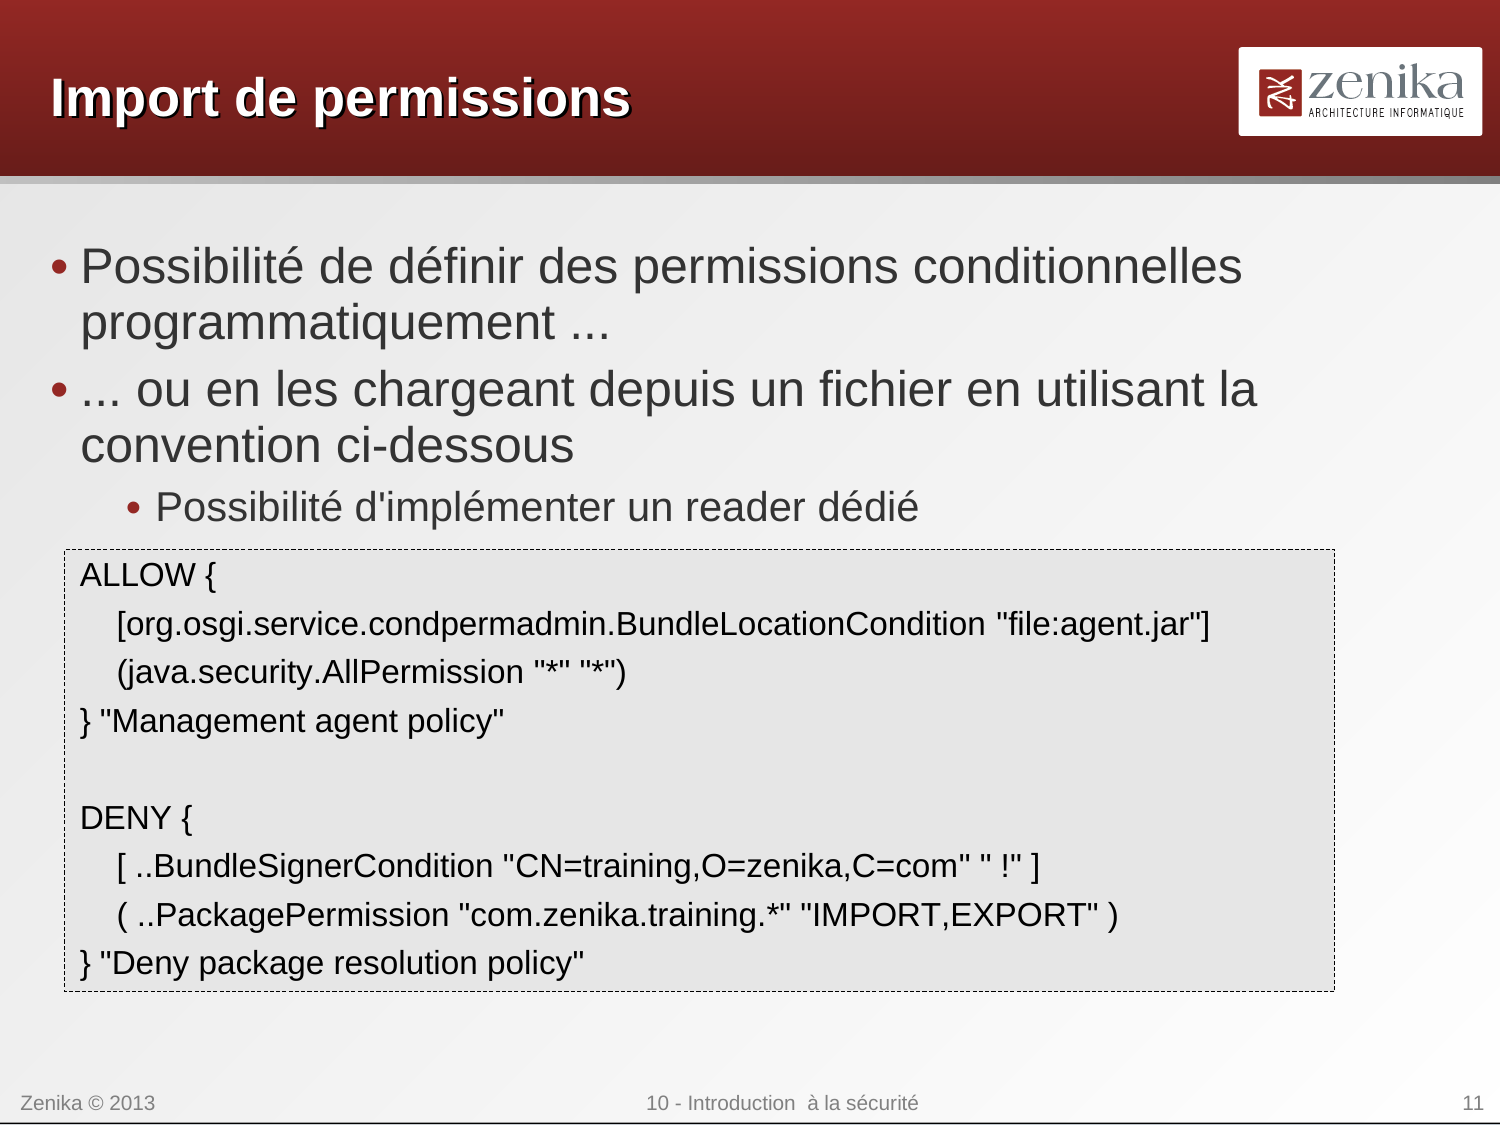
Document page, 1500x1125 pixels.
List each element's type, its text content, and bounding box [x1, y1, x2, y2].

list ALLOW { [org.osgi.service.condpermadmin.BundleLocationCondition "file:agent.jar"] (java.security.AllPermission "*" "*") } "Management agent policy" DENY { [ ..BundleSignerCondition "CN=training,O=zenika,C=com" " !" ] ( ..PackagePermission "com.zenika.training.*" "IMPORT,EXPORT" ) } "Deny package resolution policy" [64, 549, 1335, 992]
picture [1257, 58, 1464, 125]
list Possibilité de définir des permissions conditionnelles programmatiquement ... ... ou en les chargeant depuis un fichier en utilisant la convention ci-dessous Possibilité d'implémenter un reader dédié [50, 238, 1435, 532]
title Import de permissions [50, 22, 1206, 172]
